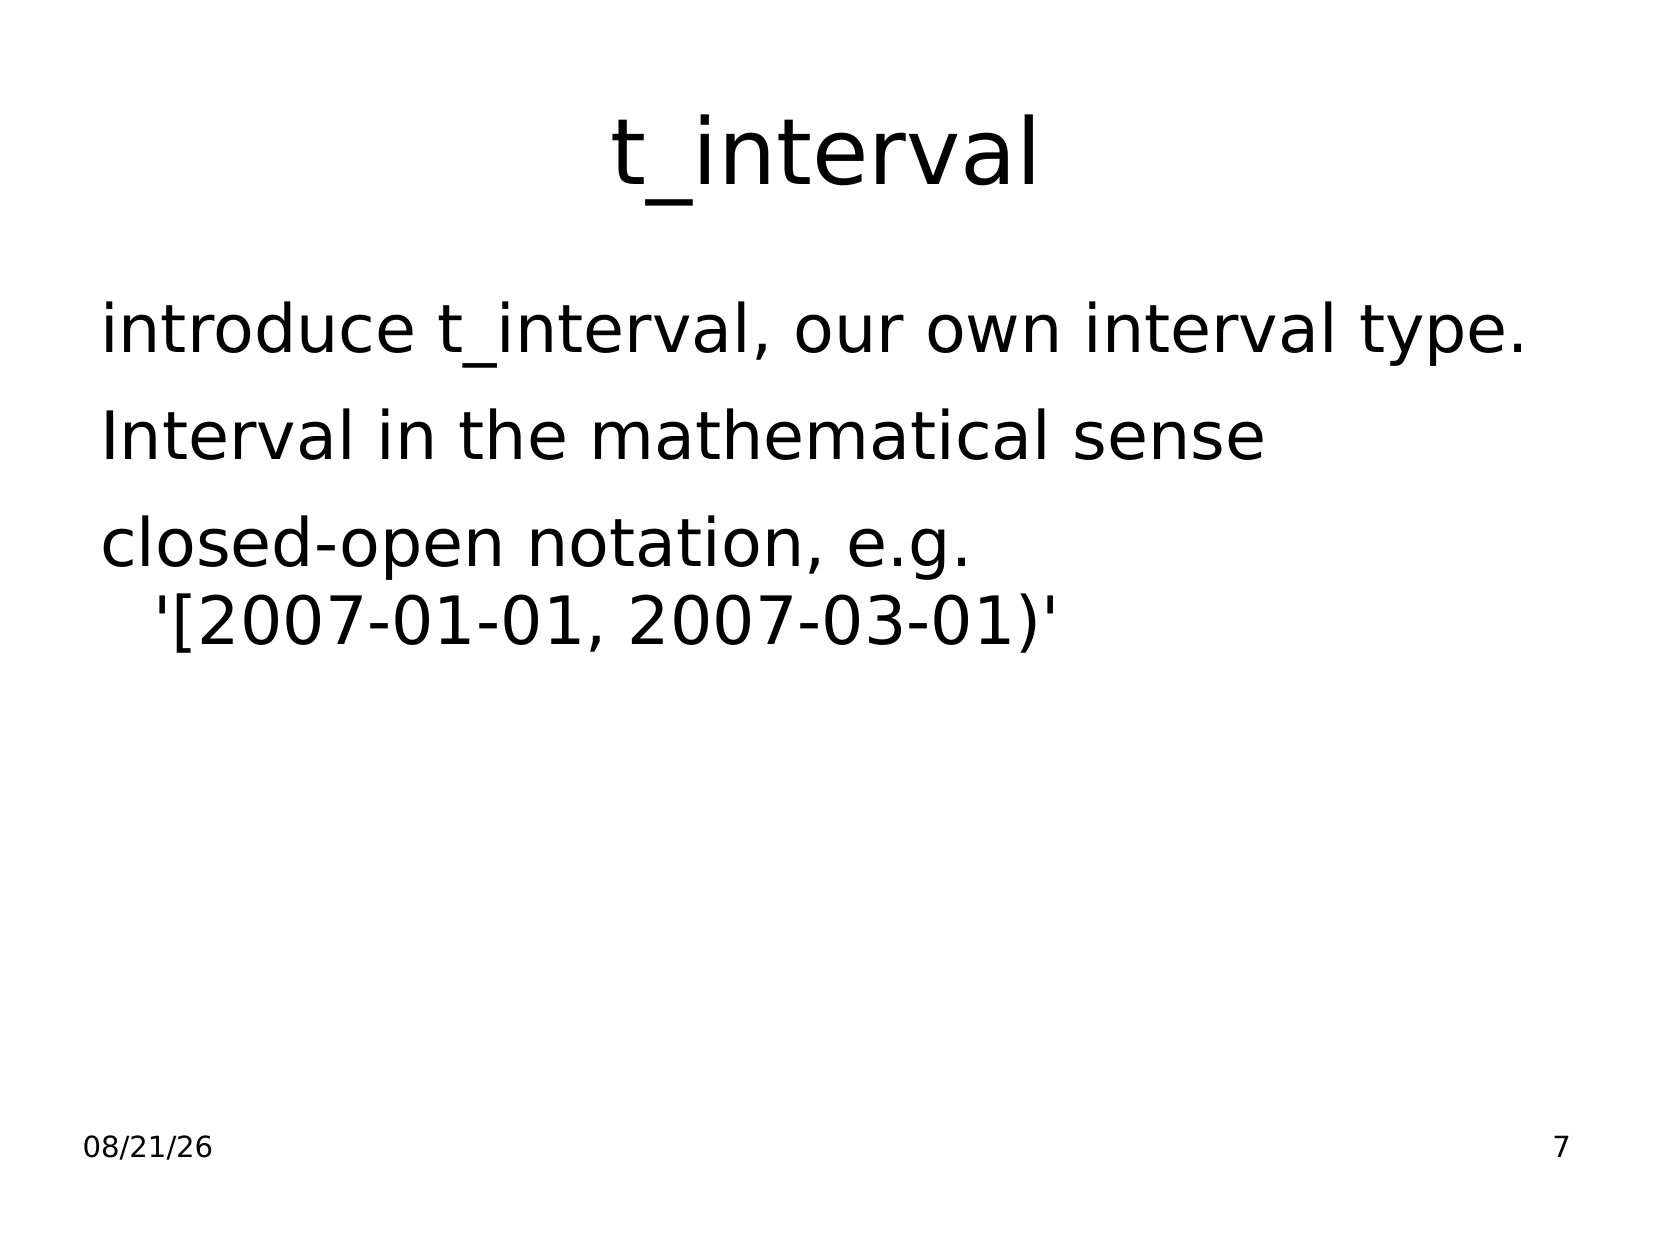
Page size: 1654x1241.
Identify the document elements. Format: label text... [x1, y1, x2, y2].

title t_interval [82, 56, 1571, 250]
list introduce t_interval, our own interval type. Interval in the mathematical sense closed-open notation, e.g. '[2007-01-01, 2007-03-01)' [82, 290, 1571, 1094]
